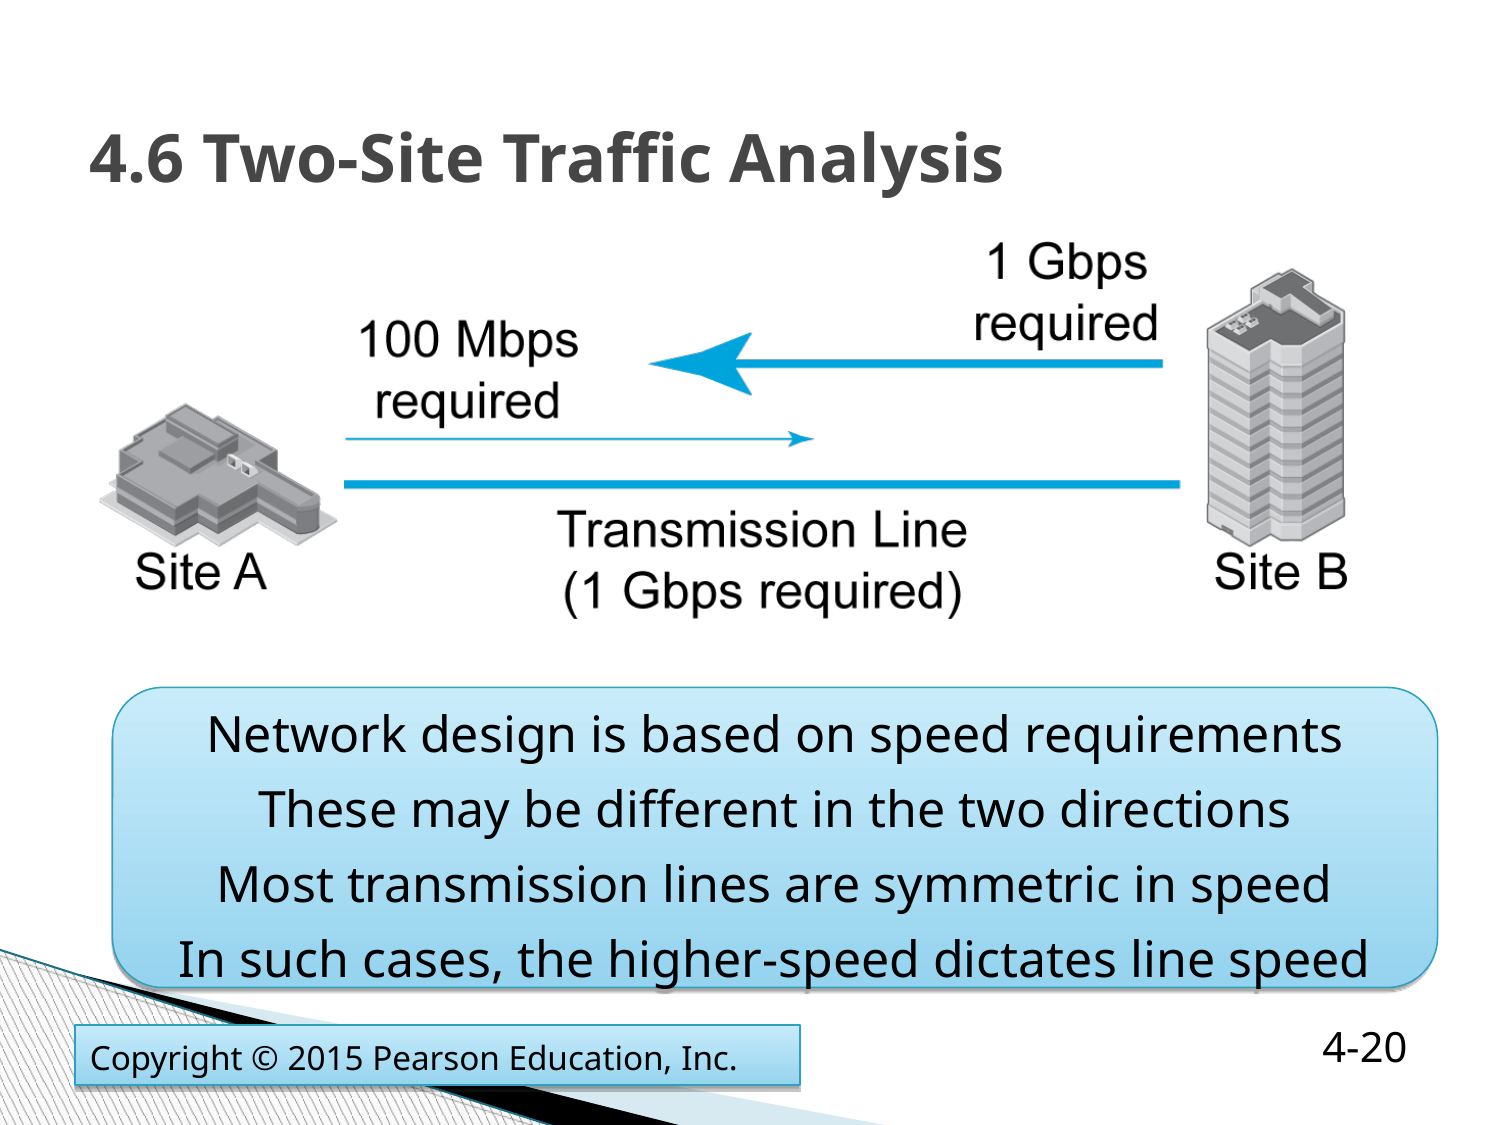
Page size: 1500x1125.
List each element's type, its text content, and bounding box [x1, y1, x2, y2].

footer Copyright © 2015 Pearson Education, Inc. [75, 1025, 800, 1085]
picture [99, 235, 1350, 625]
title 4.6 Two-Site Traffic Analysis [75, 62, 1425, 250]
text_box Network design is based on speed requirements These may be different in the two directions Most transmission lines are symmetric in speed In such cases, the higher-speed dictates line speed [112, 687, 1438, 988]
picture [0, 952, 543, 1125]
slide_number 4-1 [1275, 1025, 1423, 1085]
